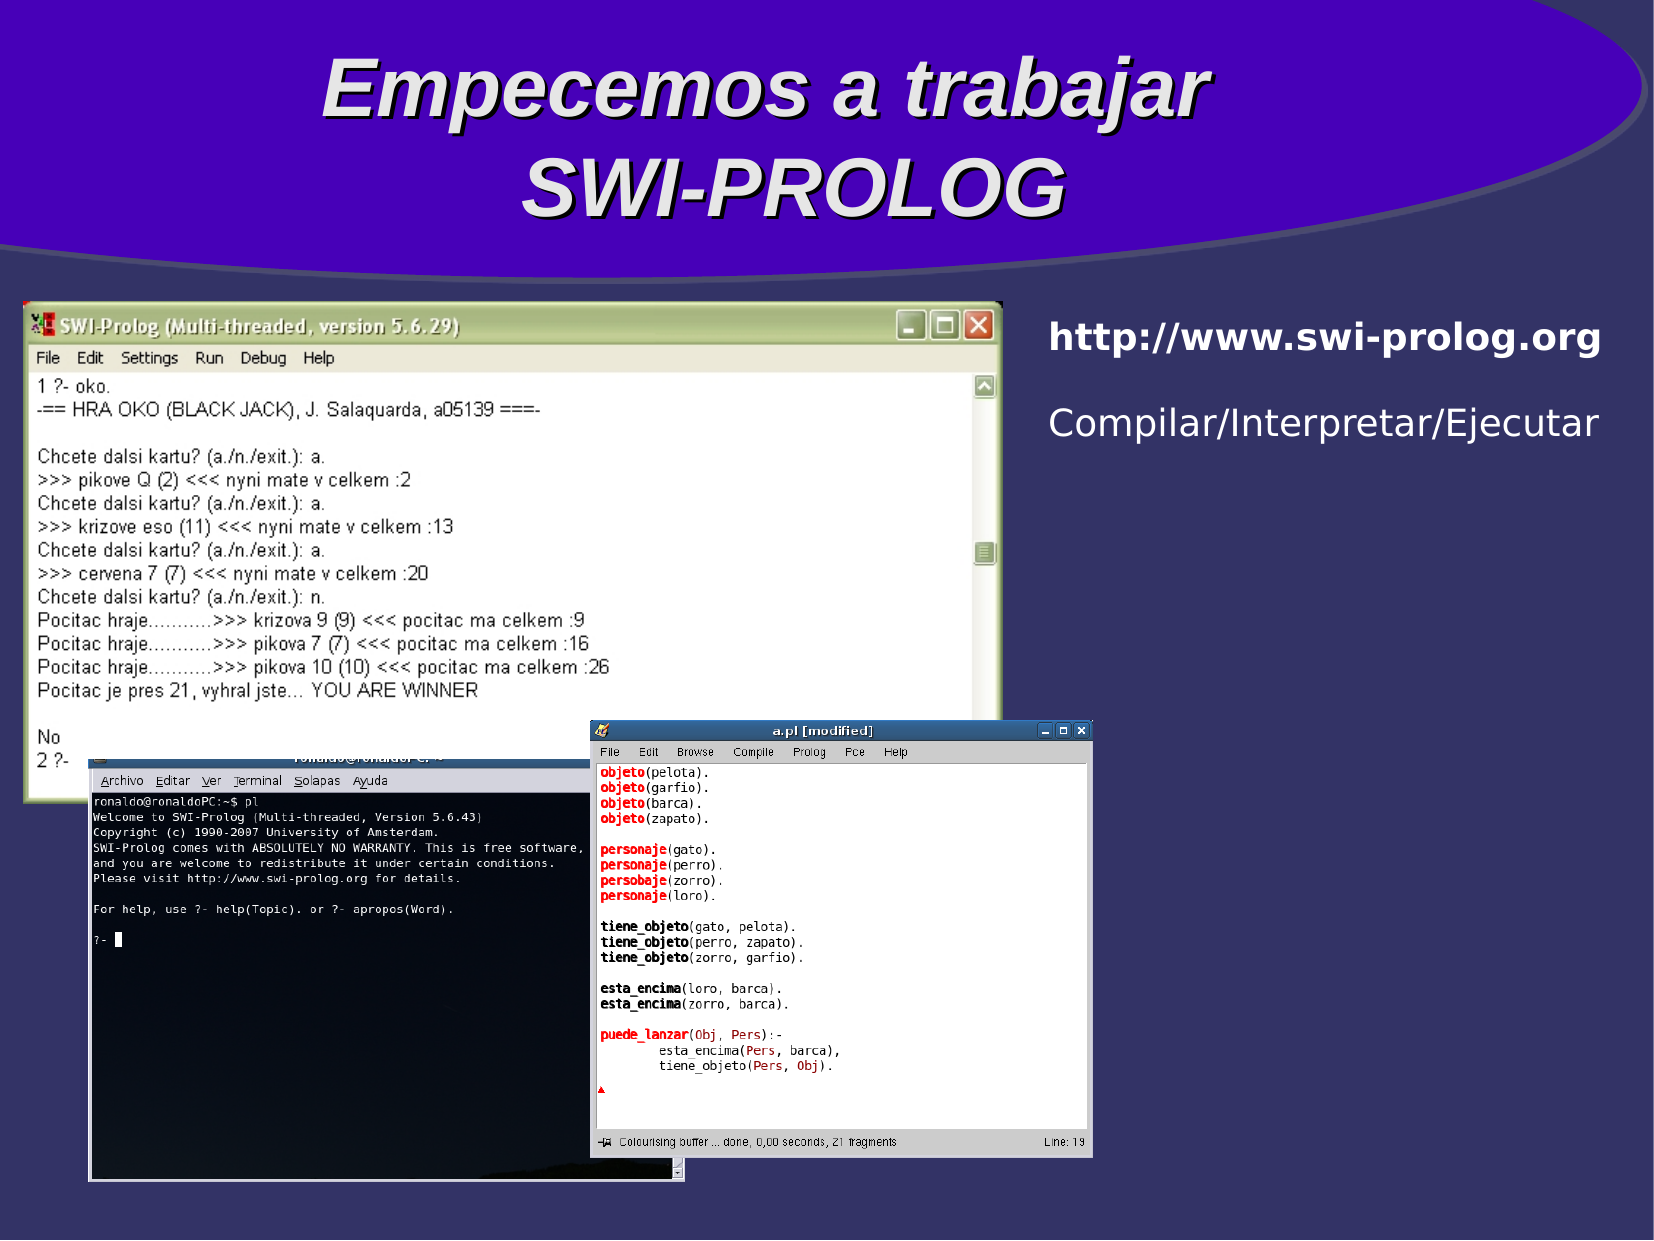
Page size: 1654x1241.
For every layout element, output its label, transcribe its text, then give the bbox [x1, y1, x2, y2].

text_box http://www.swi-prolog.org Compilar/Interpretar/Ejecutar [1033, 307, 1625, 1016]
title Empecemos a trabajar SWI-PROLOG [59, 29, 1472, 237]
picture [23, 301, 1093, 1182]
